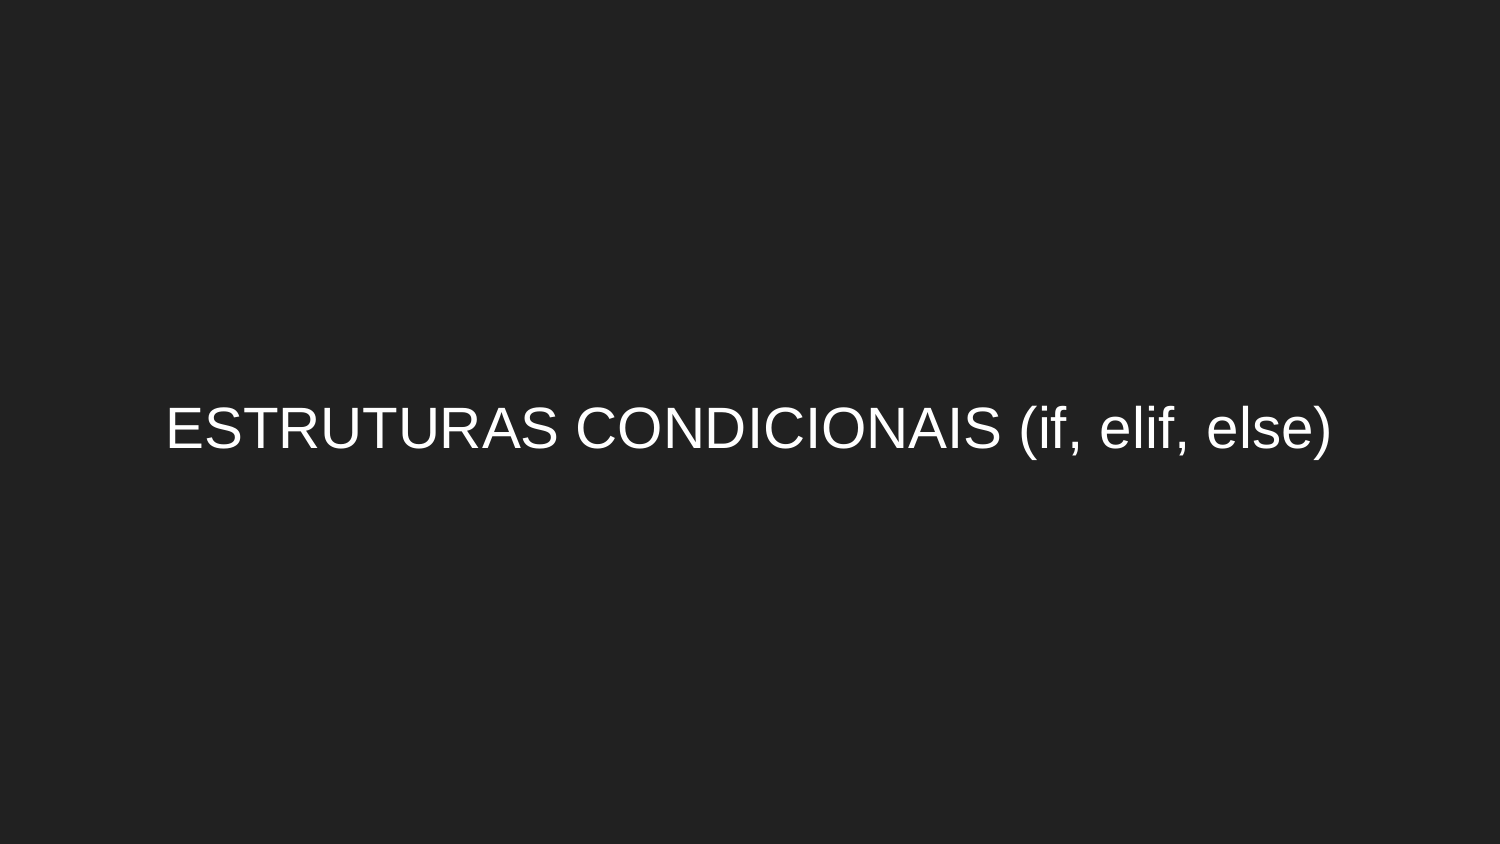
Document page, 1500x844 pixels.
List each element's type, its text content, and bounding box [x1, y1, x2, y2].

title ESTRUTURAS CONDICIONAIS (if, elif, else) [51, 374, 1449, 469]
